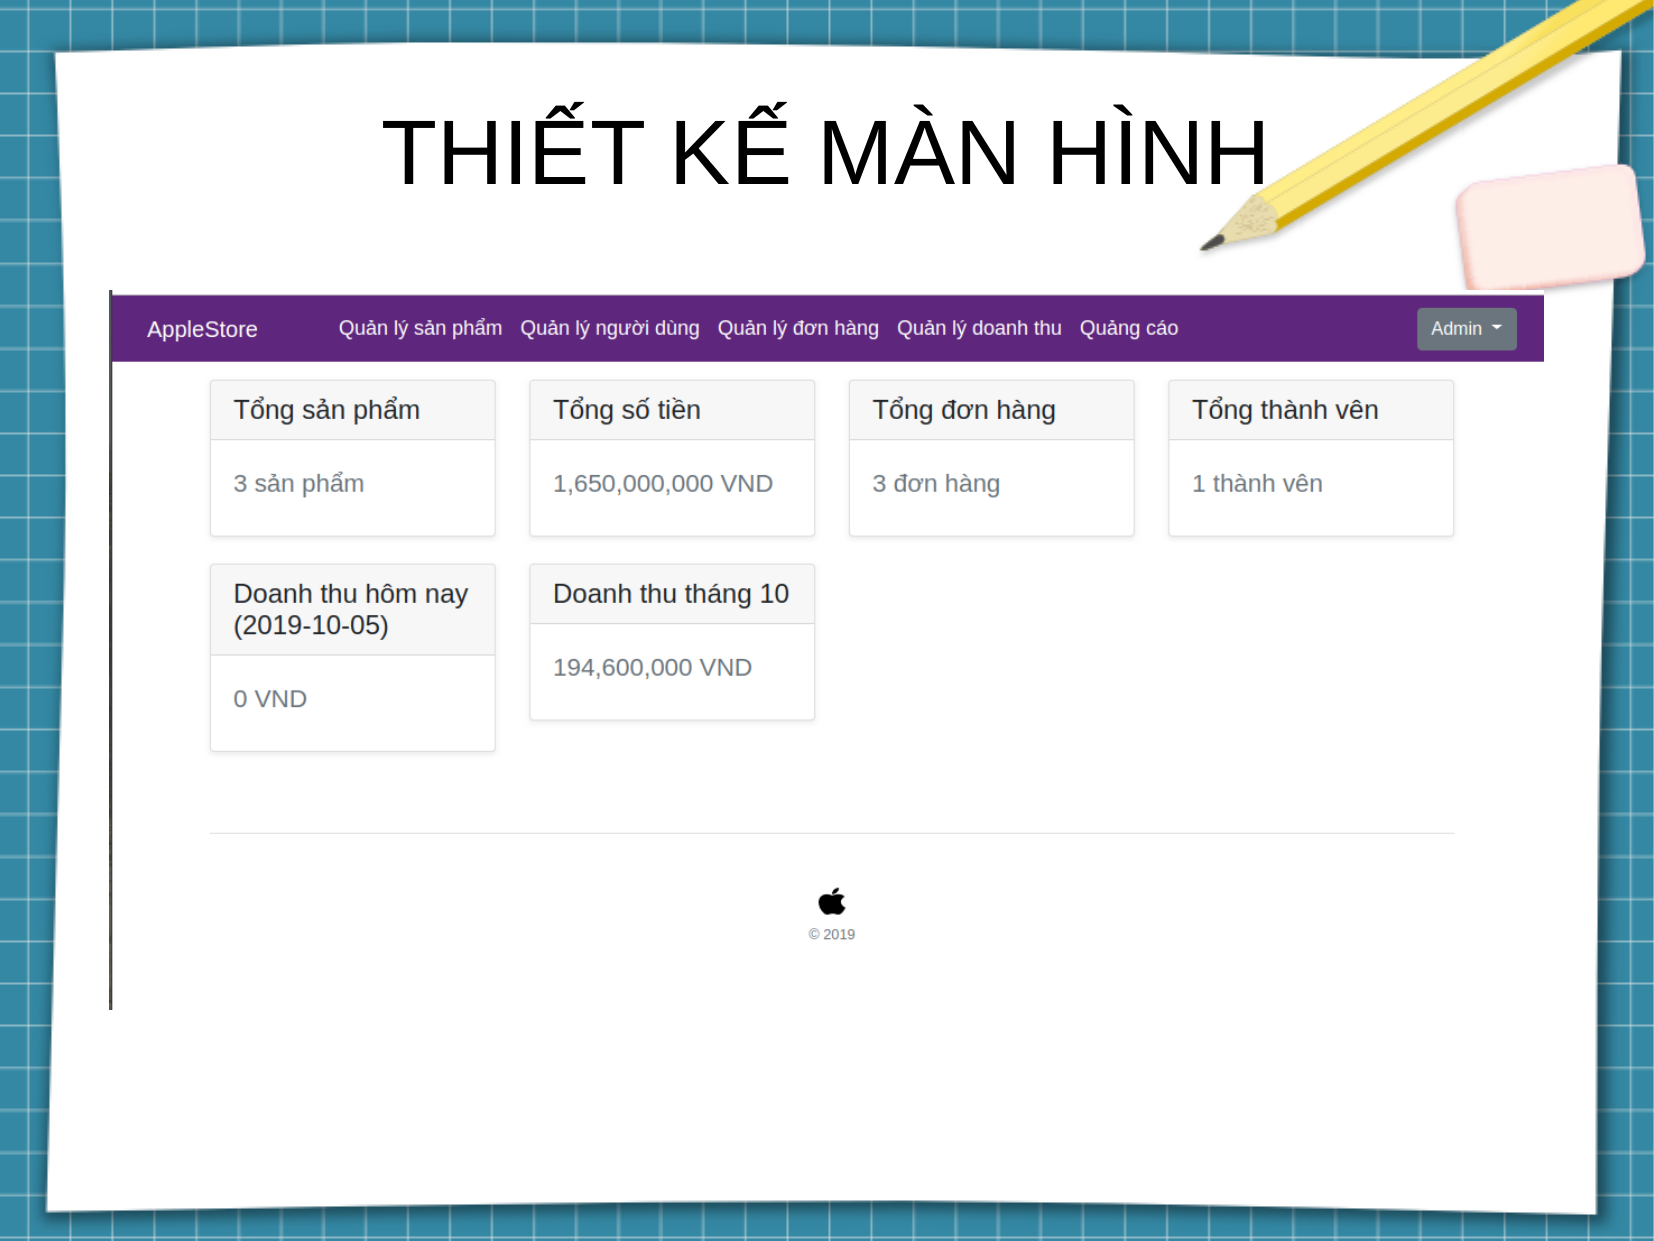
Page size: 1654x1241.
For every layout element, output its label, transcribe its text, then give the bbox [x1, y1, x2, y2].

picture [0, 0, 1654, 1241]
title THIẾT KẾ MÀN HÌNH [82, 49, 1571, 257]
